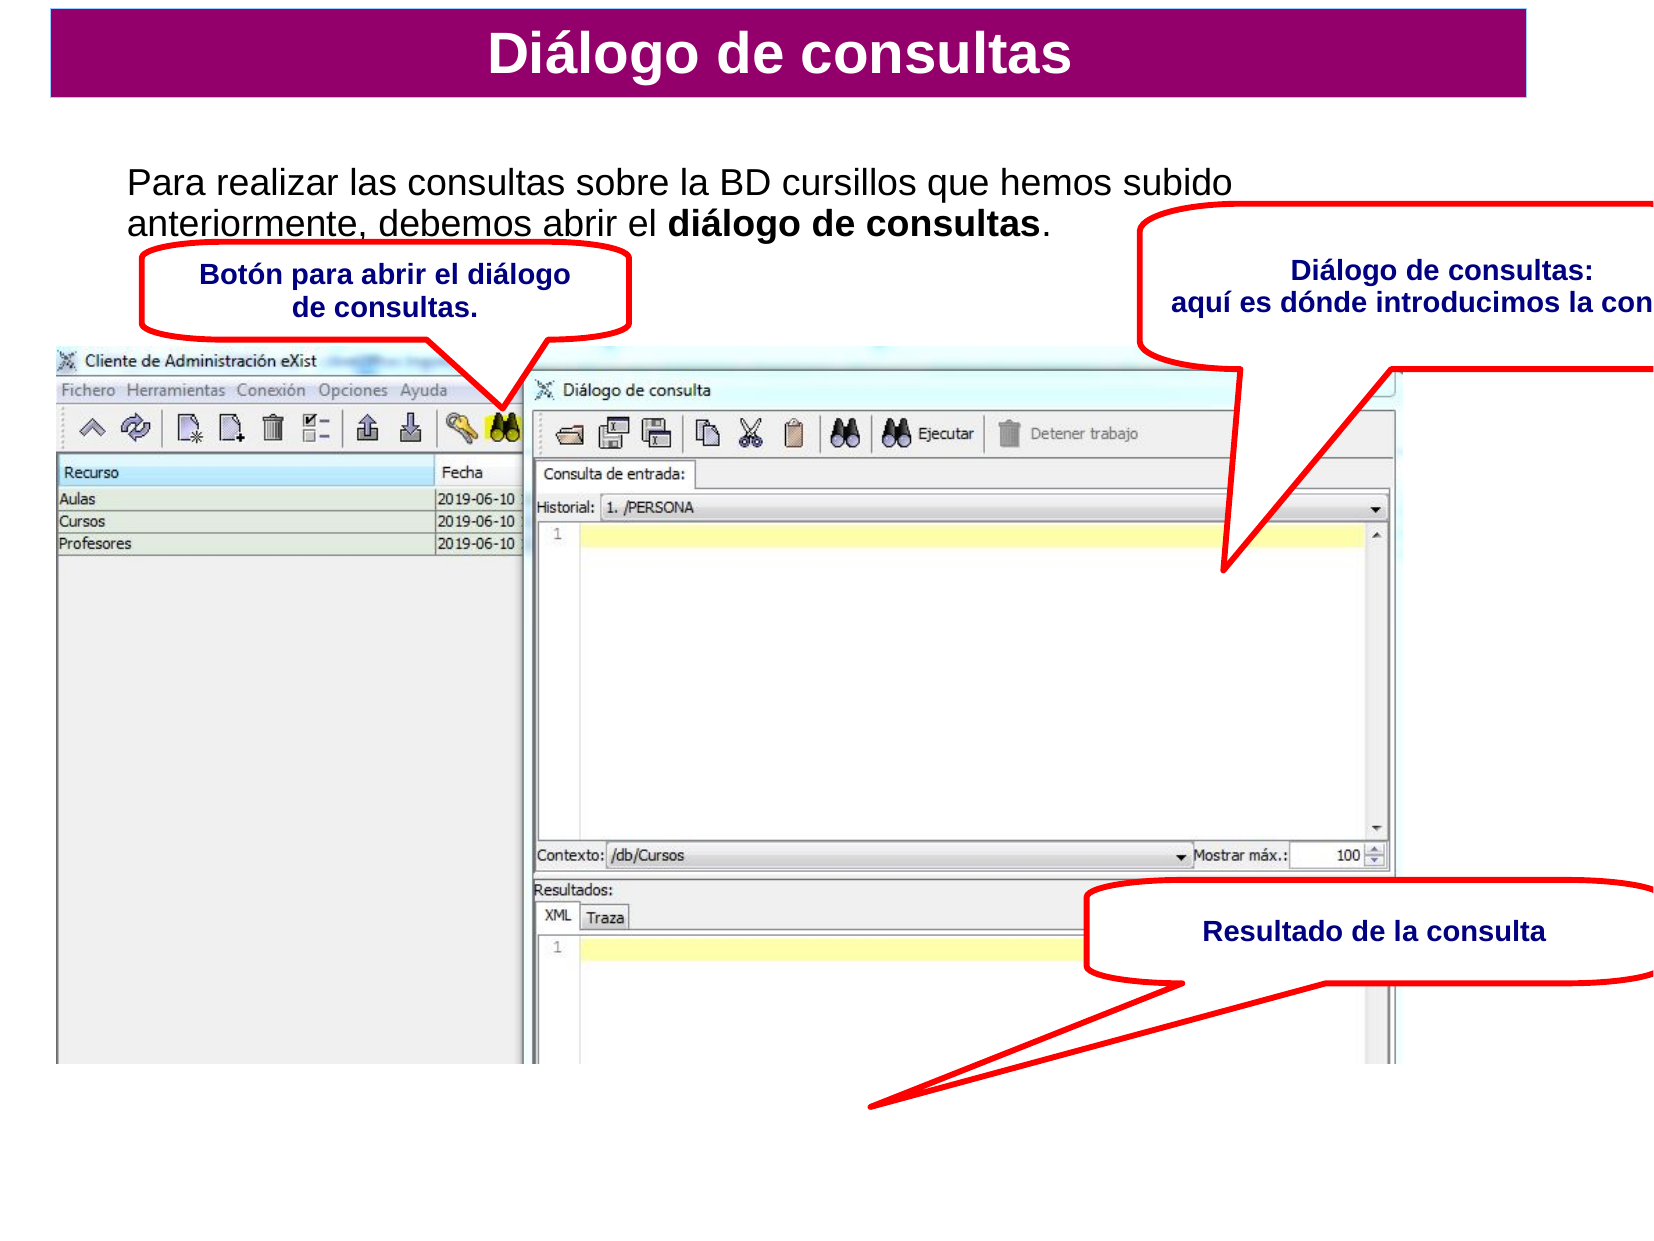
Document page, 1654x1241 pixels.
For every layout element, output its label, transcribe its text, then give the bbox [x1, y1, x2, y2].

text_box Para realizar las consultas sobre la BD cursillos que hemos subido anteriormente, debemos abrir el diálogo de consultas. [112, 153, 1427, 254]
picture [56, 346, 1403, 1064]
text_box Diálogo de consultas [50, 8, 1527, 98]
text_box Resultado de la consulta [870, 879, 1654, 1107]
picture [1033, 984, 1403, 1064]
text_box Botón para abrir el diálogo de consultas. [141, 241, 629, 409]
text_box Diálogo de consultas: aquí es dónde introducimos la consulta [1139, 203, 1654, 571]
